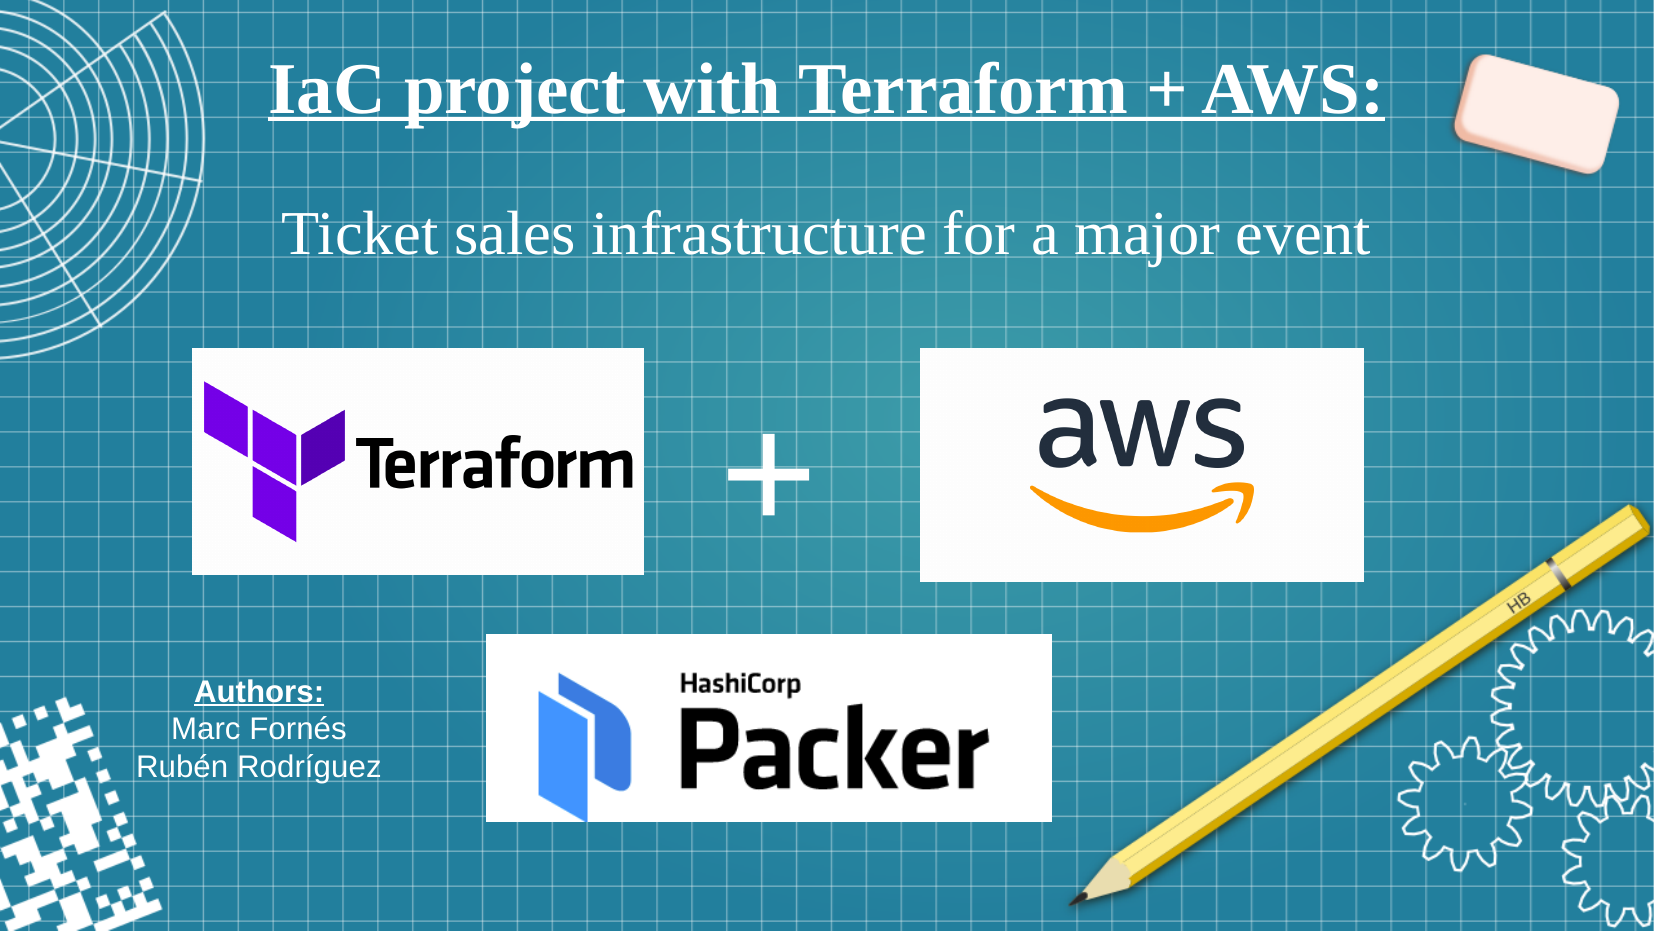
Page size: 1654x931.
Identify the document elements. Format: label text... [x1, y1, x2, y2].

text_box Ticket sales infrastructure for a major event [255, 177, 1399, 283]
picture [0, 0, 1654, 931]
text_box + [705, 348, 833, 579]
text_box IaC project with Terraform + AWS: [229, 25, 1425, 143]
text_box Authors: Marc Fornés Rubén Rodríguez [62, 656, 457, 799]
